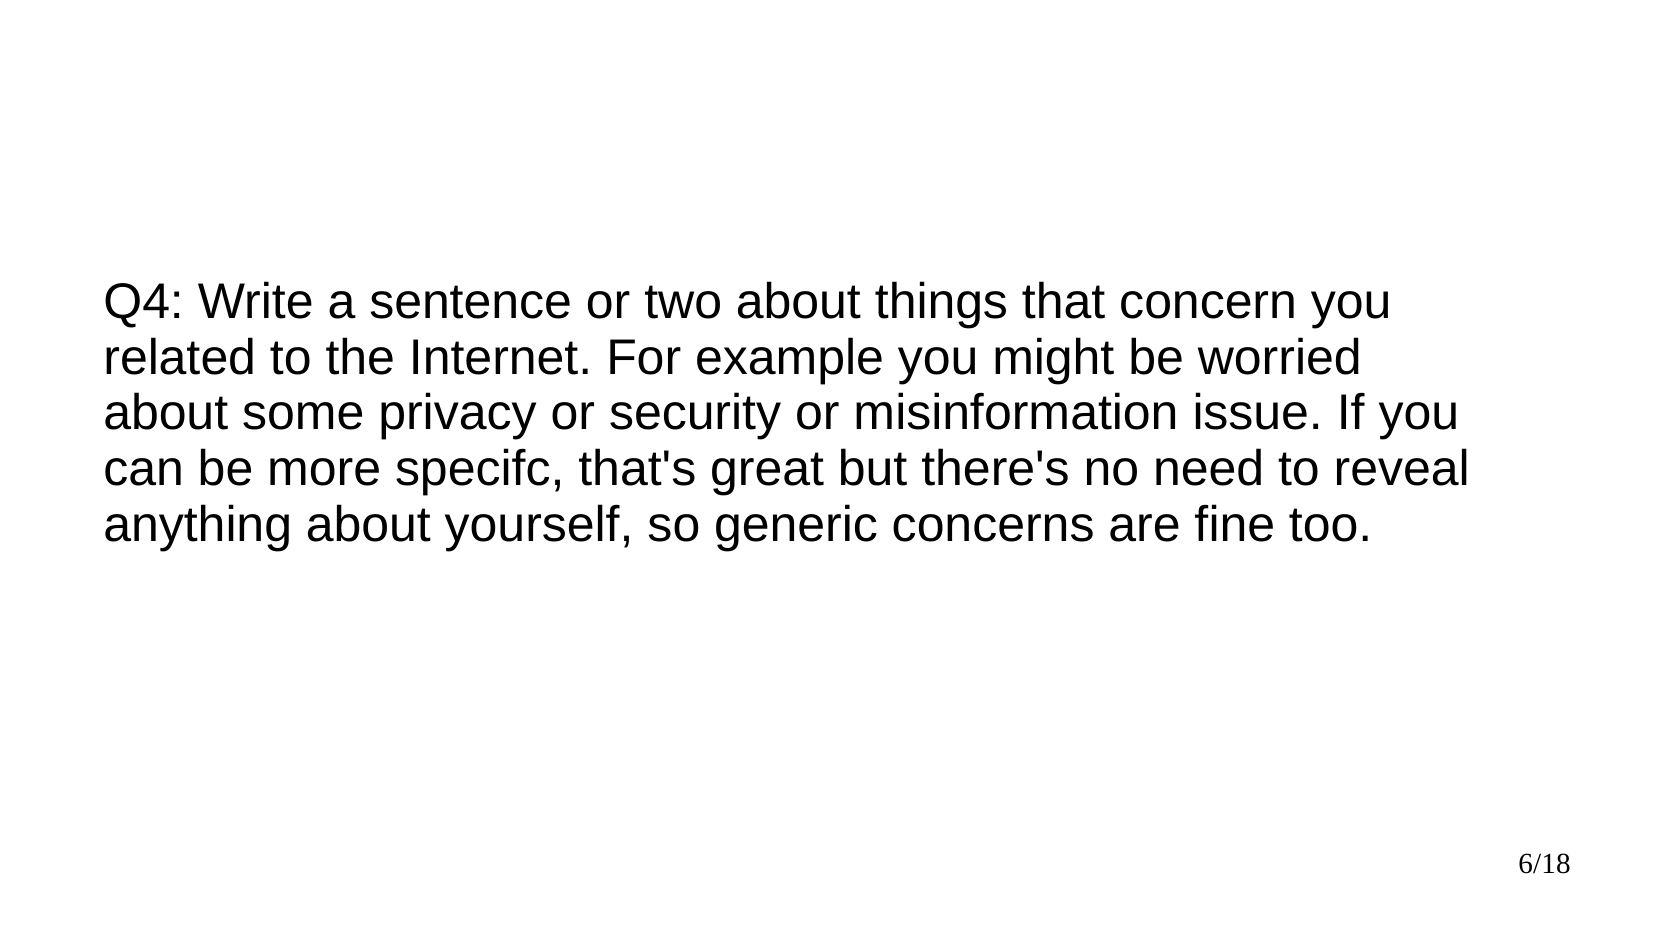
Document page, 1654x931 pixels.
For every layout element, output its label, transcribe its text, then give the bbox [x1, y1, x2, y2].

text_box Q4: Write a sentence or two about things that concern you related to the Internet. For example you might be worried about some privacy or security or misinformation issue. If you can be more specifc, that's great but there's no need to reveal anything about yourself, so generic concerns are fine too. [88, 265, 1506, 616]
